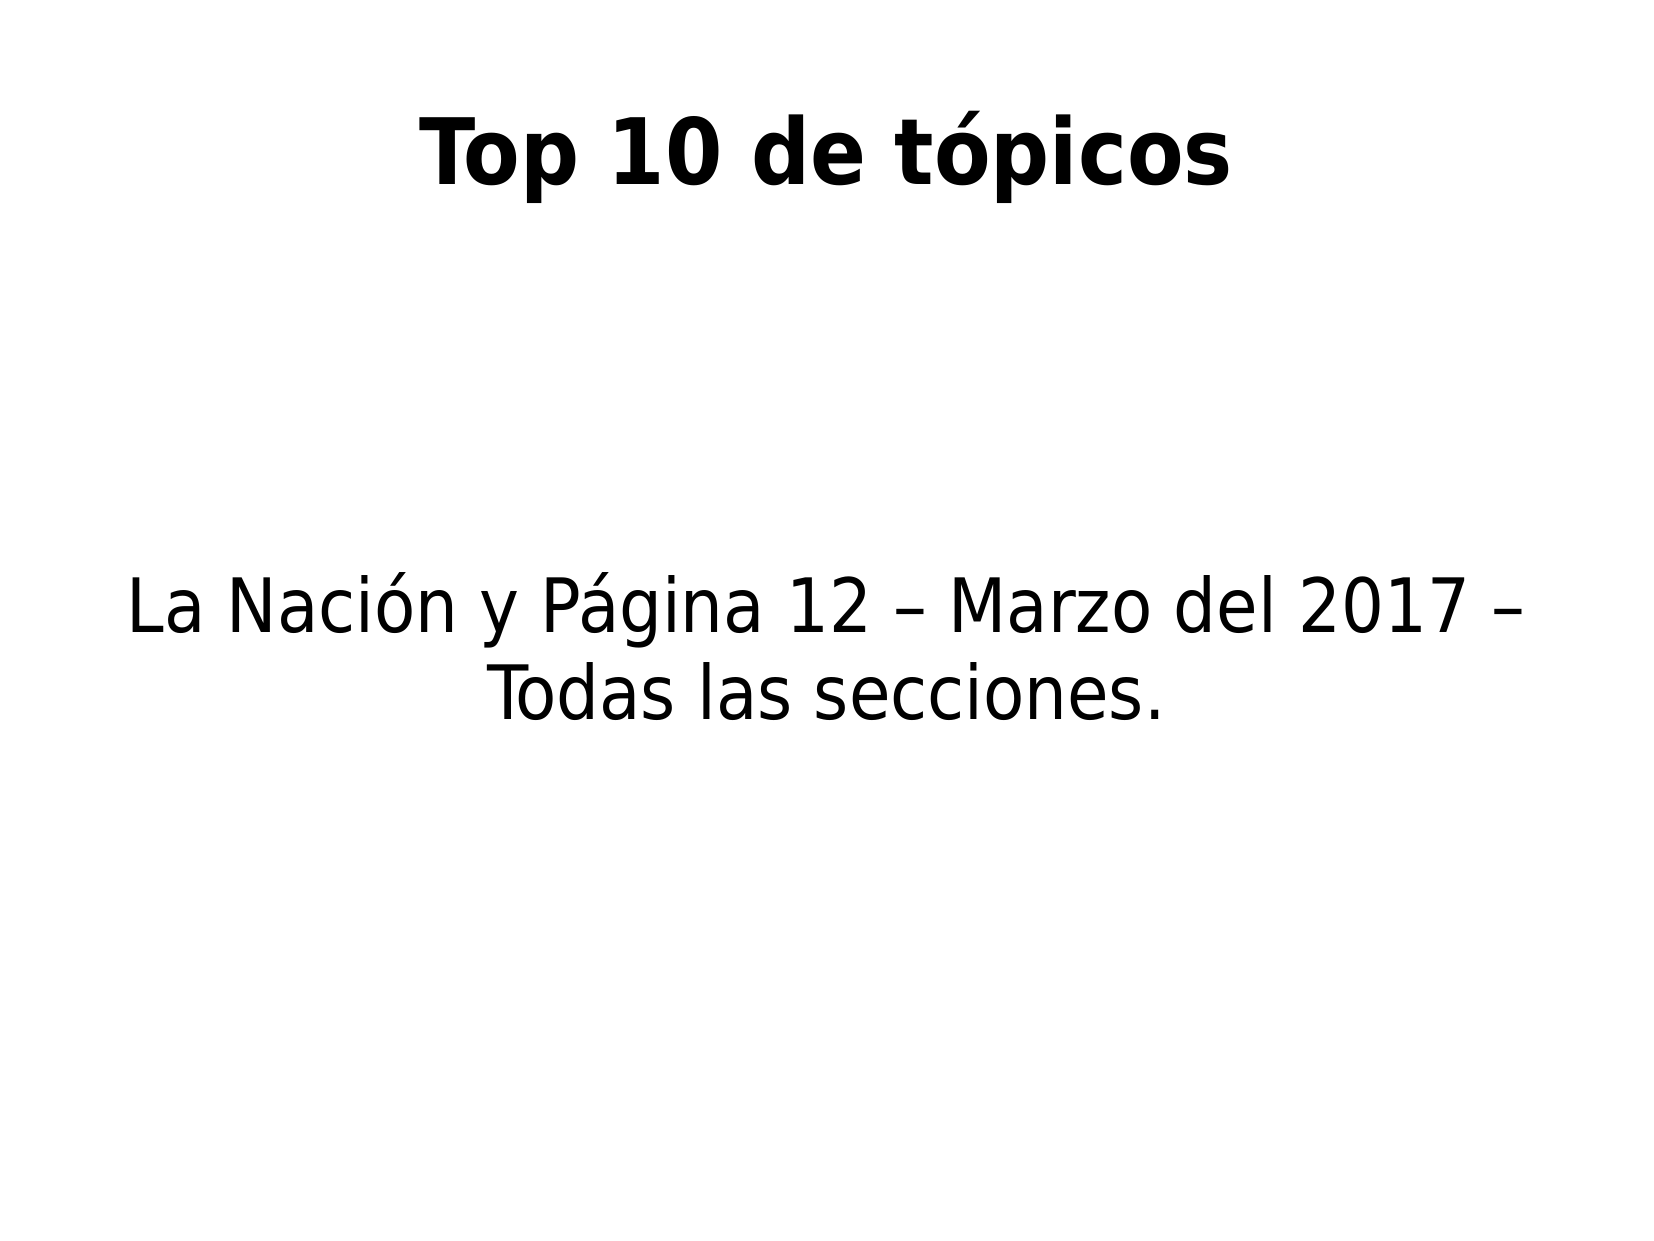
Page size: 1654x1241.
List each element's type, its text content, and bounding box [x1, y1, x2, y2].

title Top 10 de tópicos [82, 49, 1571, 257]
subtitle La Nación y Página 12 – Marzo del 2017 – Todas las secciones. [82, 290, 1571, 1010]
